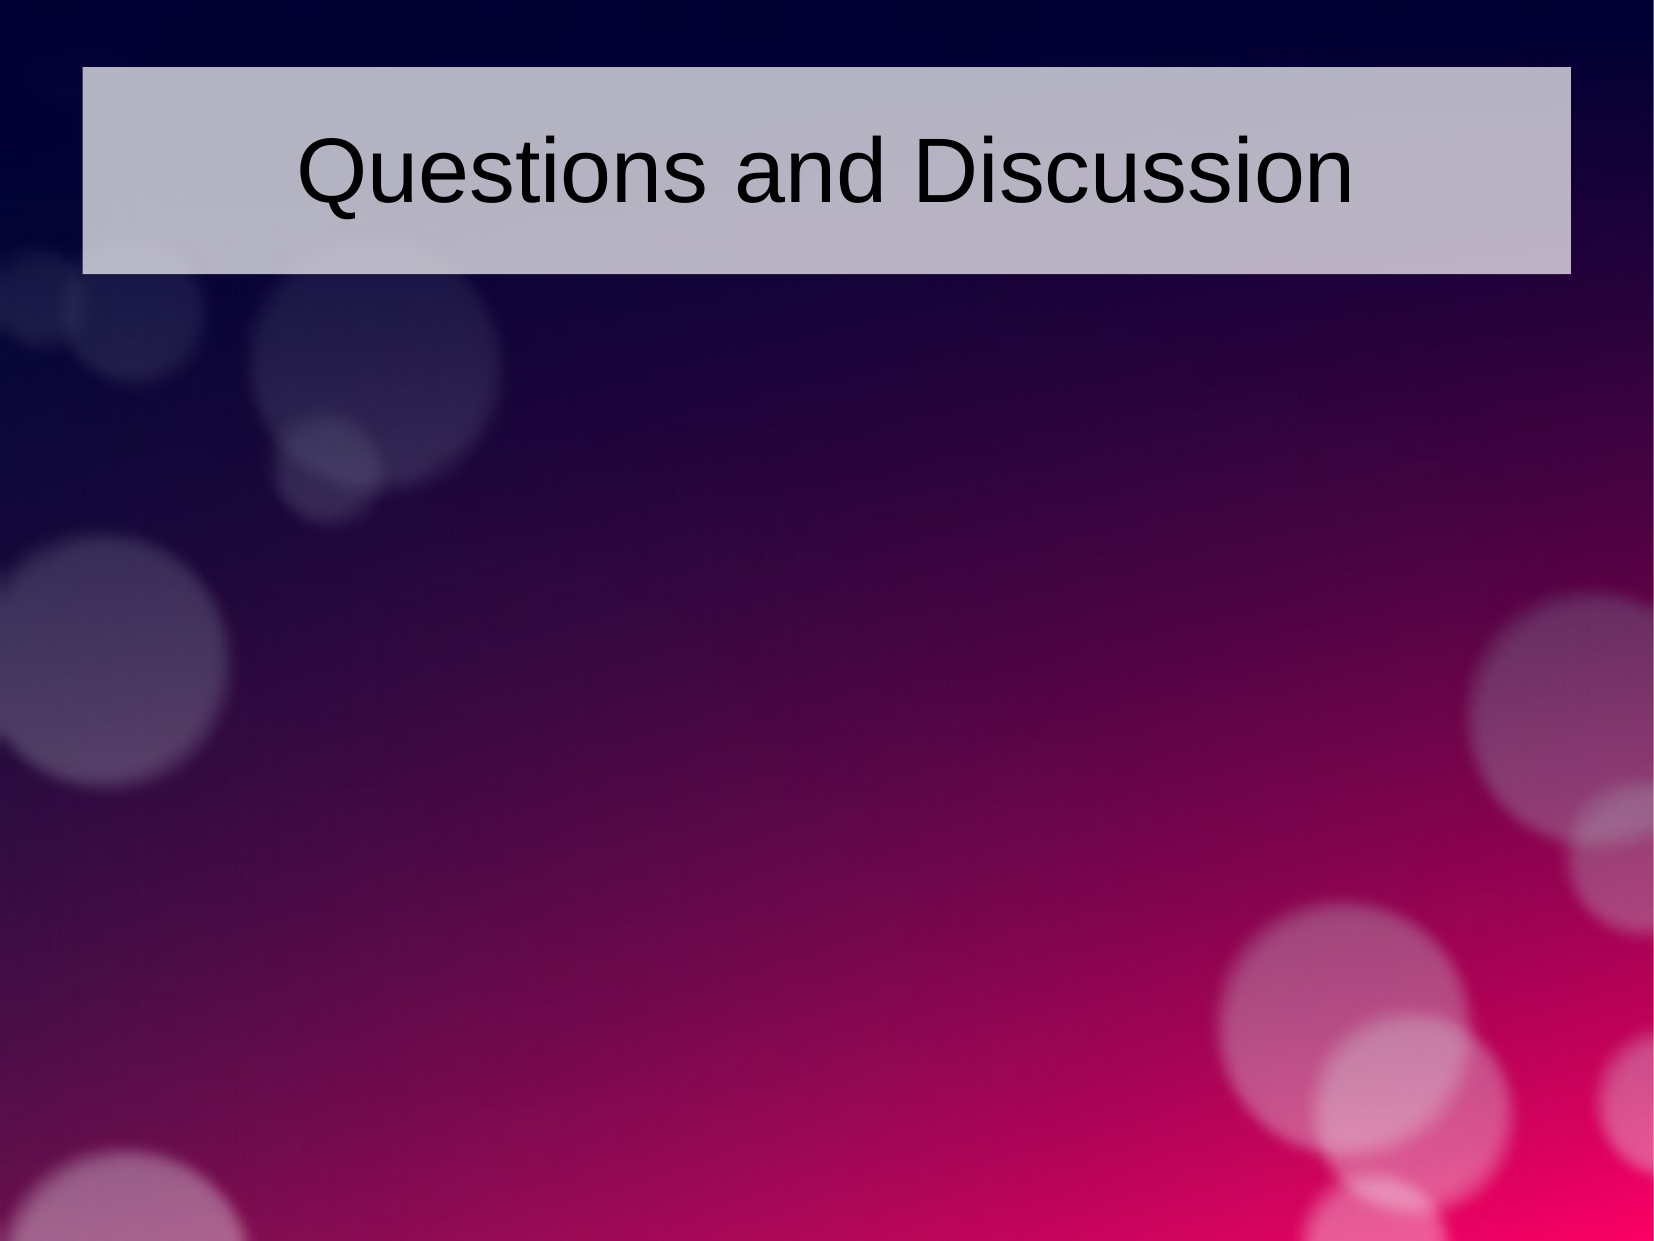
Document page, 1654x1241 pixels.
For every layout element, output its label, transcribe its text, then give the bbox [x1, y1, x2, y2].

picture [0, 0, 1654, 1241]
title Questions and Discussion [82, 67, 1571, 275]
